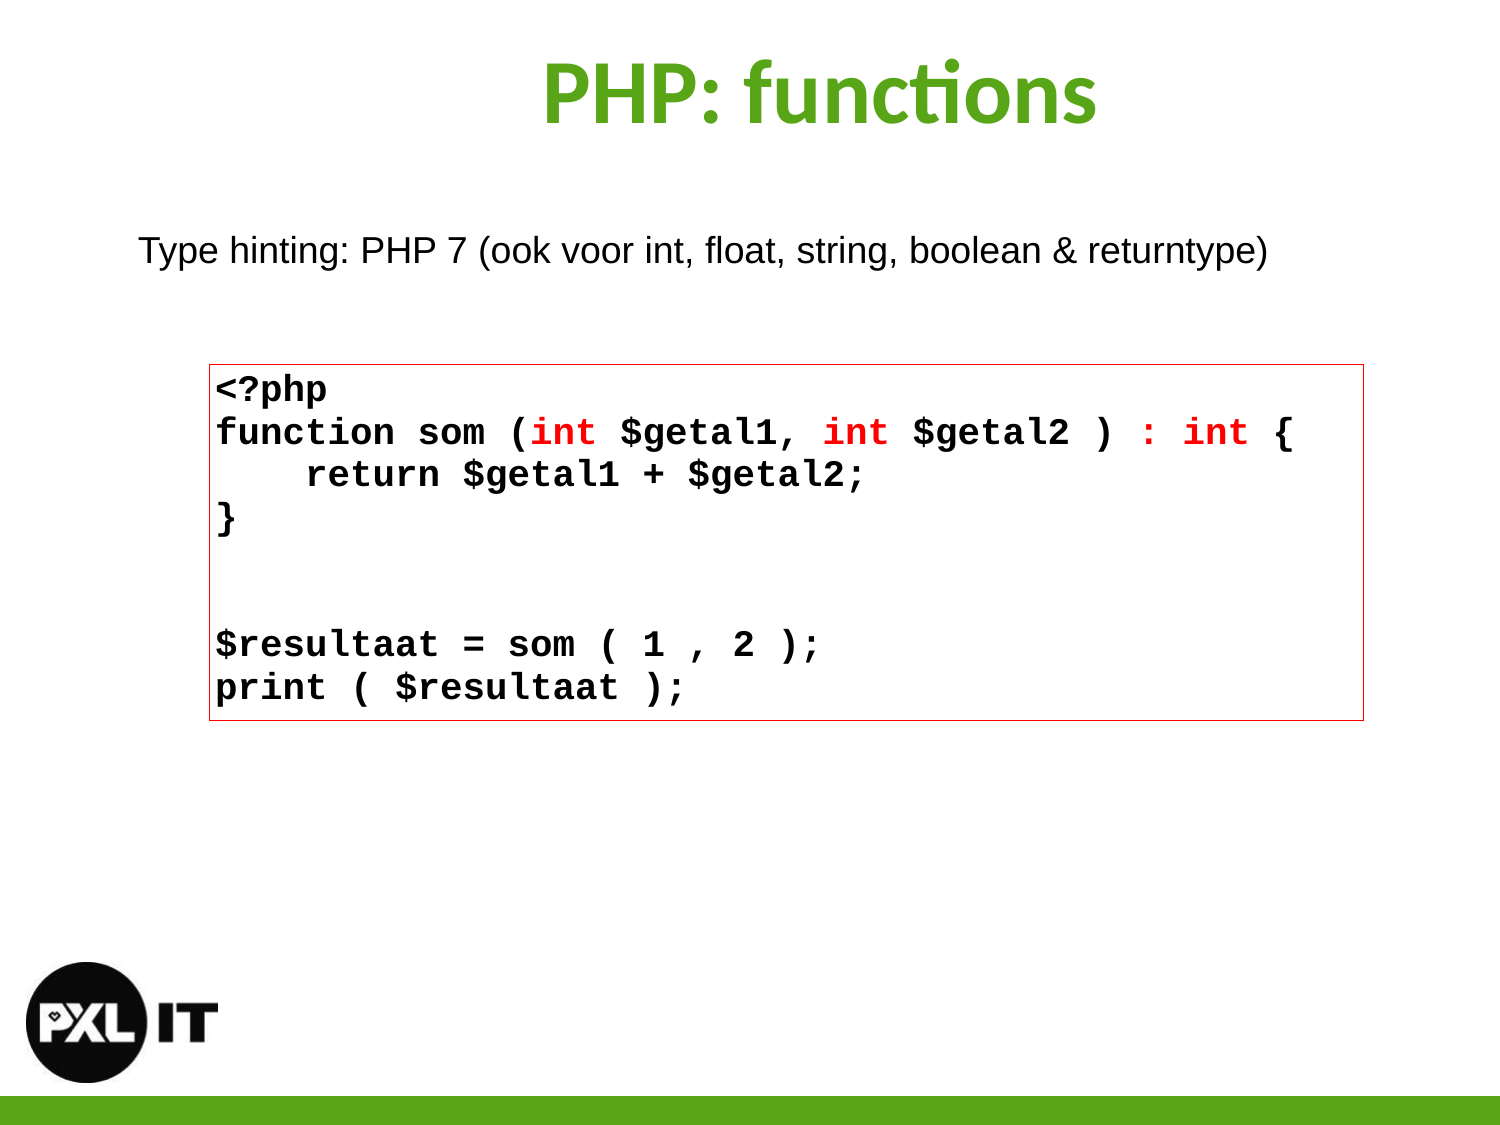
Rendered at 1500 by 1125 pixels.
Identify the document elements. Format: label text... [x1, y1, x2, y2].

table_header <?php function som (int $getal1, int $getal2 ) : int { return $getal1 + $getal2; } $resultaat = som ( 1 , 2 ); print ( $resultaat ); [210, 365, 1363, 720]
text_box PHP: functions [201, 24, 1440, 151]
text_box Type hinting: PHP 7 (ook voor int, float, string, boolean & returntype) [123, 210, 1391, 586]
picture [26, 962, 218, 1083]
